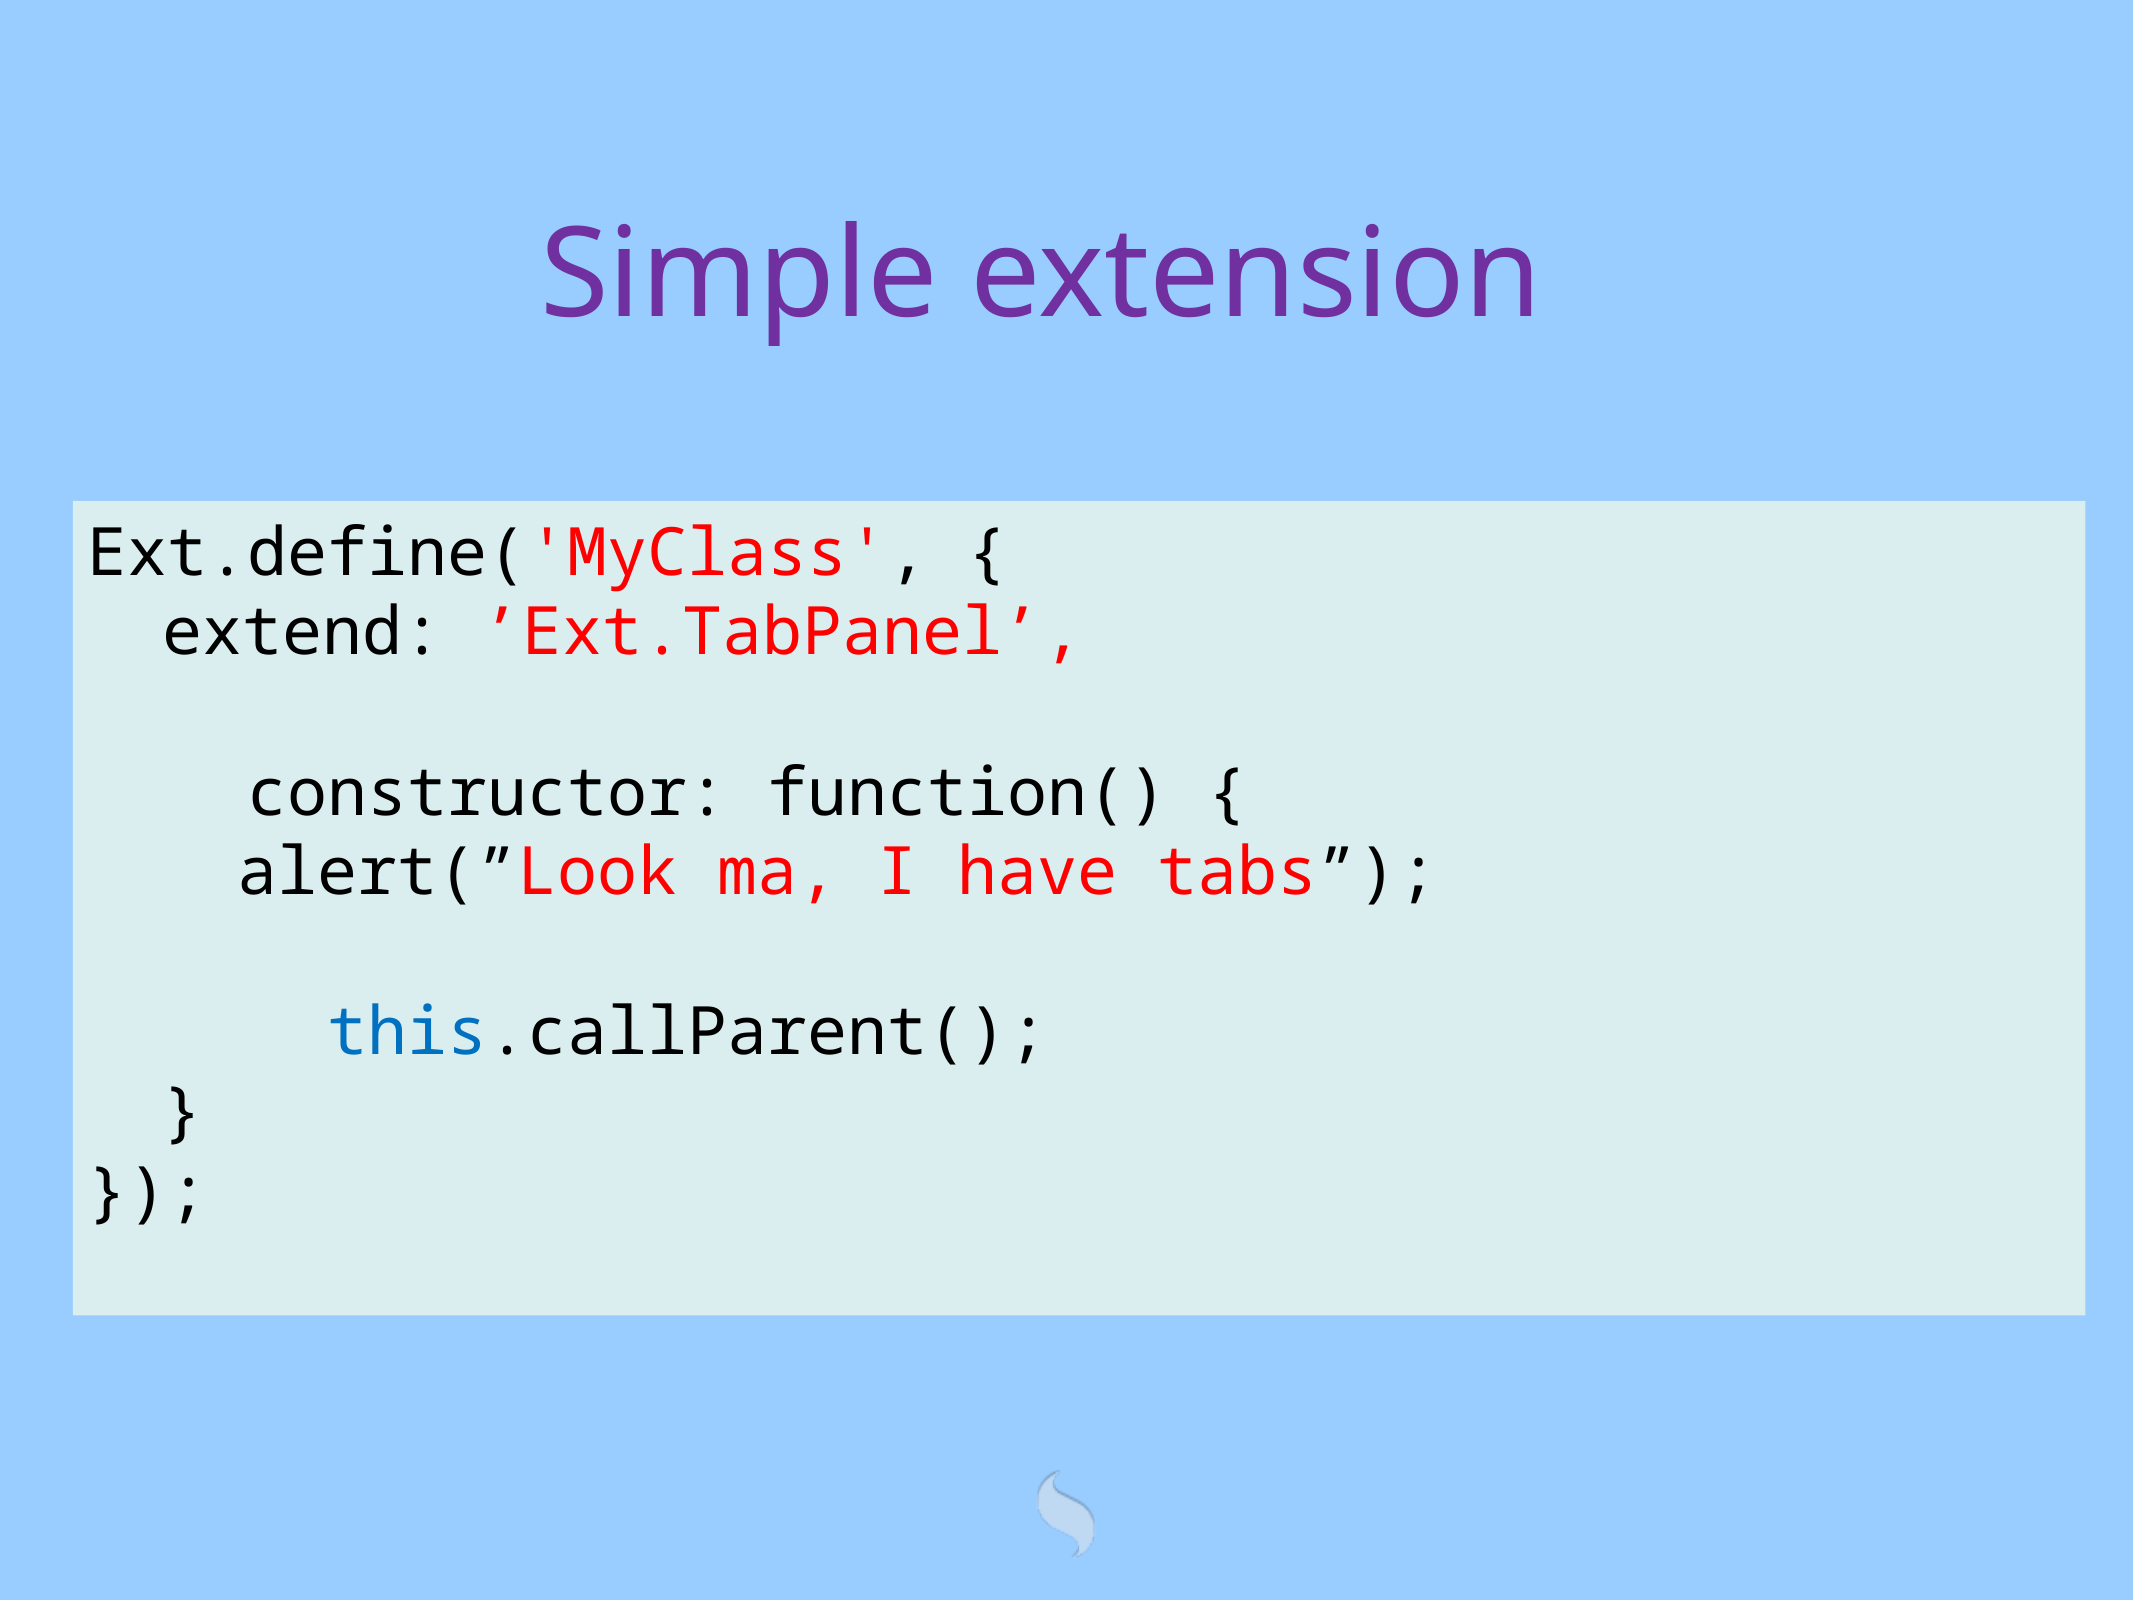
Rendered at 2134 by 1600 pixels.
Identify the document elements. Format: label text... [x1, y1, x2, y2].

text_box Ext.define('MyClass', { extend: ’Ext.TabPanel’, constructor: function() { alert(”Look ma, I have tabs”); this.callParent(); } }); [72, 500, 2086, 1316]
text_box Simple extension [116, 112, 1967, 350]
picture [1035, 1470, 1098, 1561]
